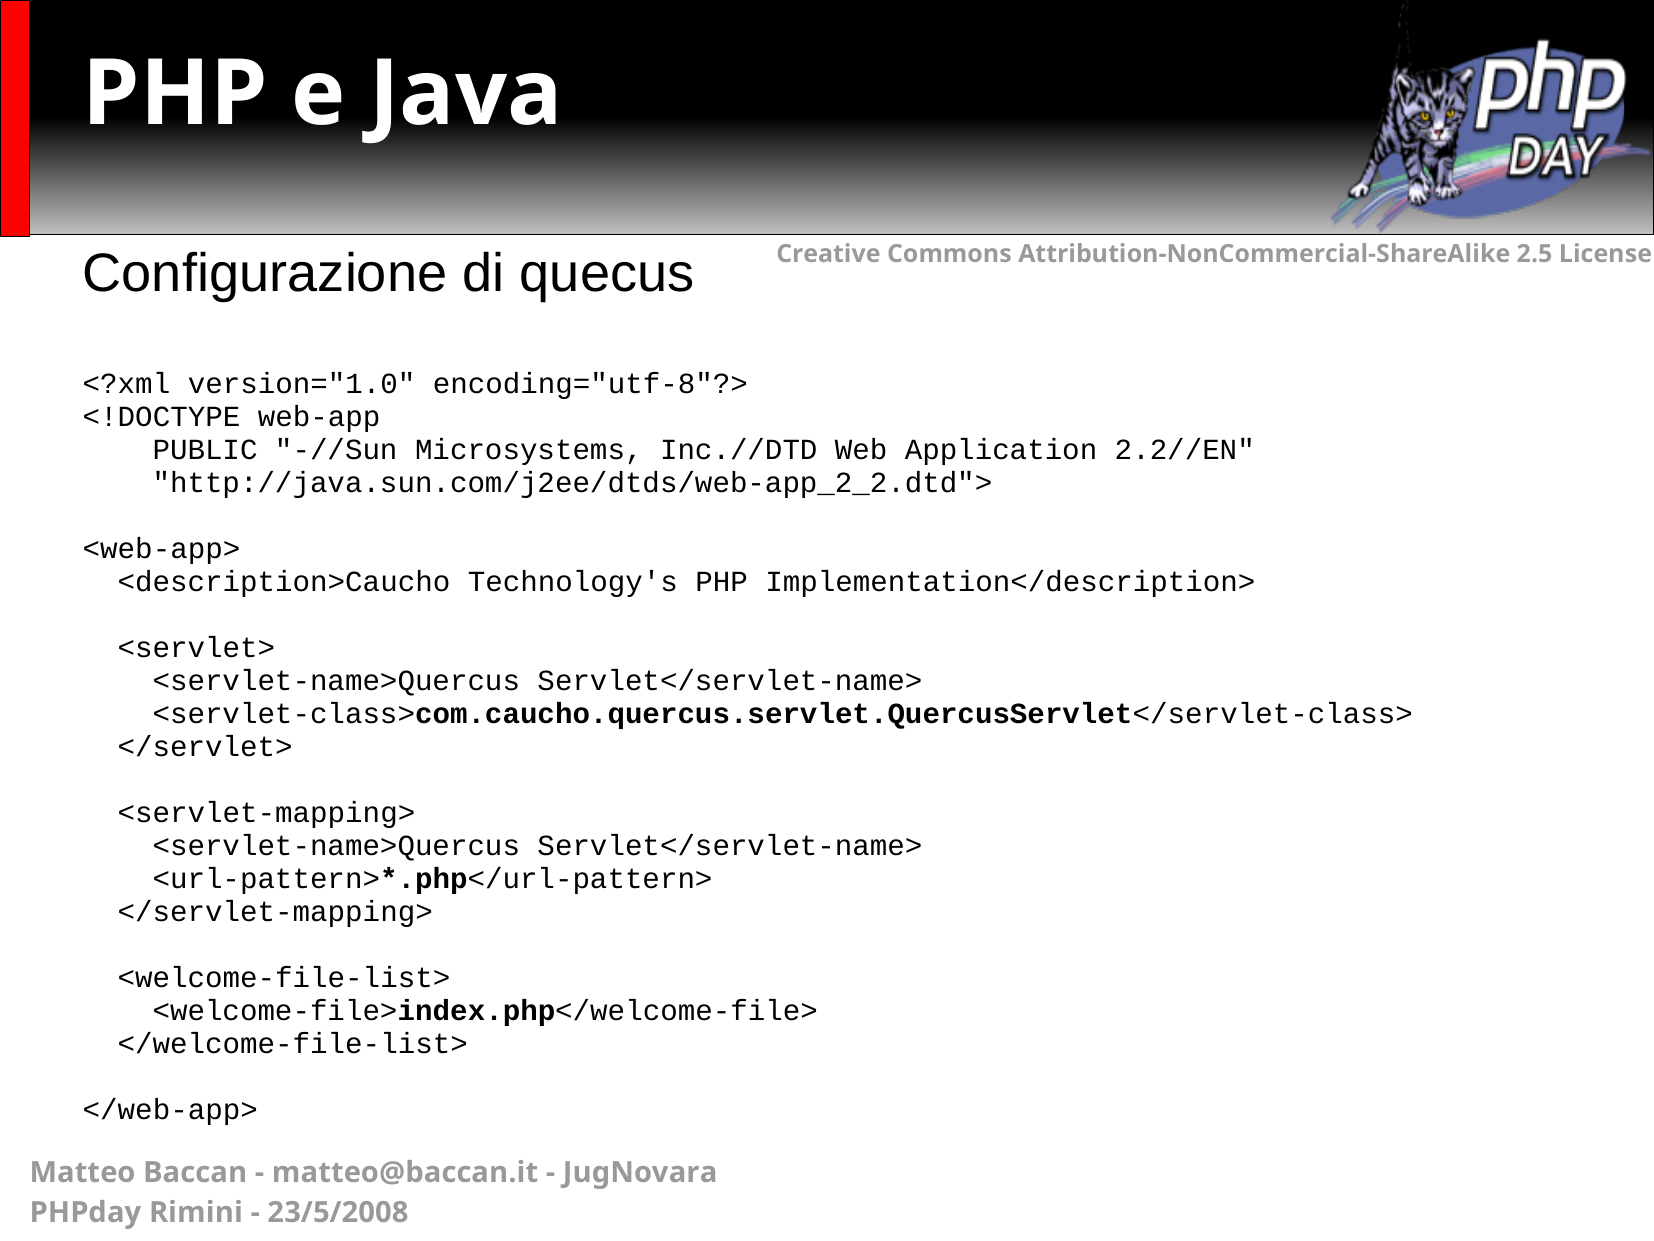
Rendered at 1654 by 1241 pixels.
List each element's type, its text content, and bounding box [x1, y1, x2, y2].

subtitle Configurazione di quecus <?xml version="1.0" encoding="utf-8"?> <!DOCTYPE web-app PUBLIC "-//Sun Microsystems, Inc.//DTD Web Application 2.2//EN" "http://java.sun.com/j2ee/dtds/web-app_2_2.dtd"> <web-app> <description>Caucho Technology's PHP Implementation</description> <servlet> <servlet-name>Quercus Servlet</servlet-name> <servlet-class>com.caucho.quercus.servlet.QuercusServlet</servlet-class> </servlet> <servlet-mapping> <servlet-name>Quercus Servlet</servlet-name> <url-pattern>*.php</url-pattern> </servlet-mapping> <welcome-file-list> <welcome-file>index.php</welcome-file> </welcome-file-list> </web-app> [82, 260, 1571, 1111]
title PHP e Java [82, 29, 768, 148]
picture [1328, 0, 1654, 237]
text_box [627, 219, 1188, 260]
